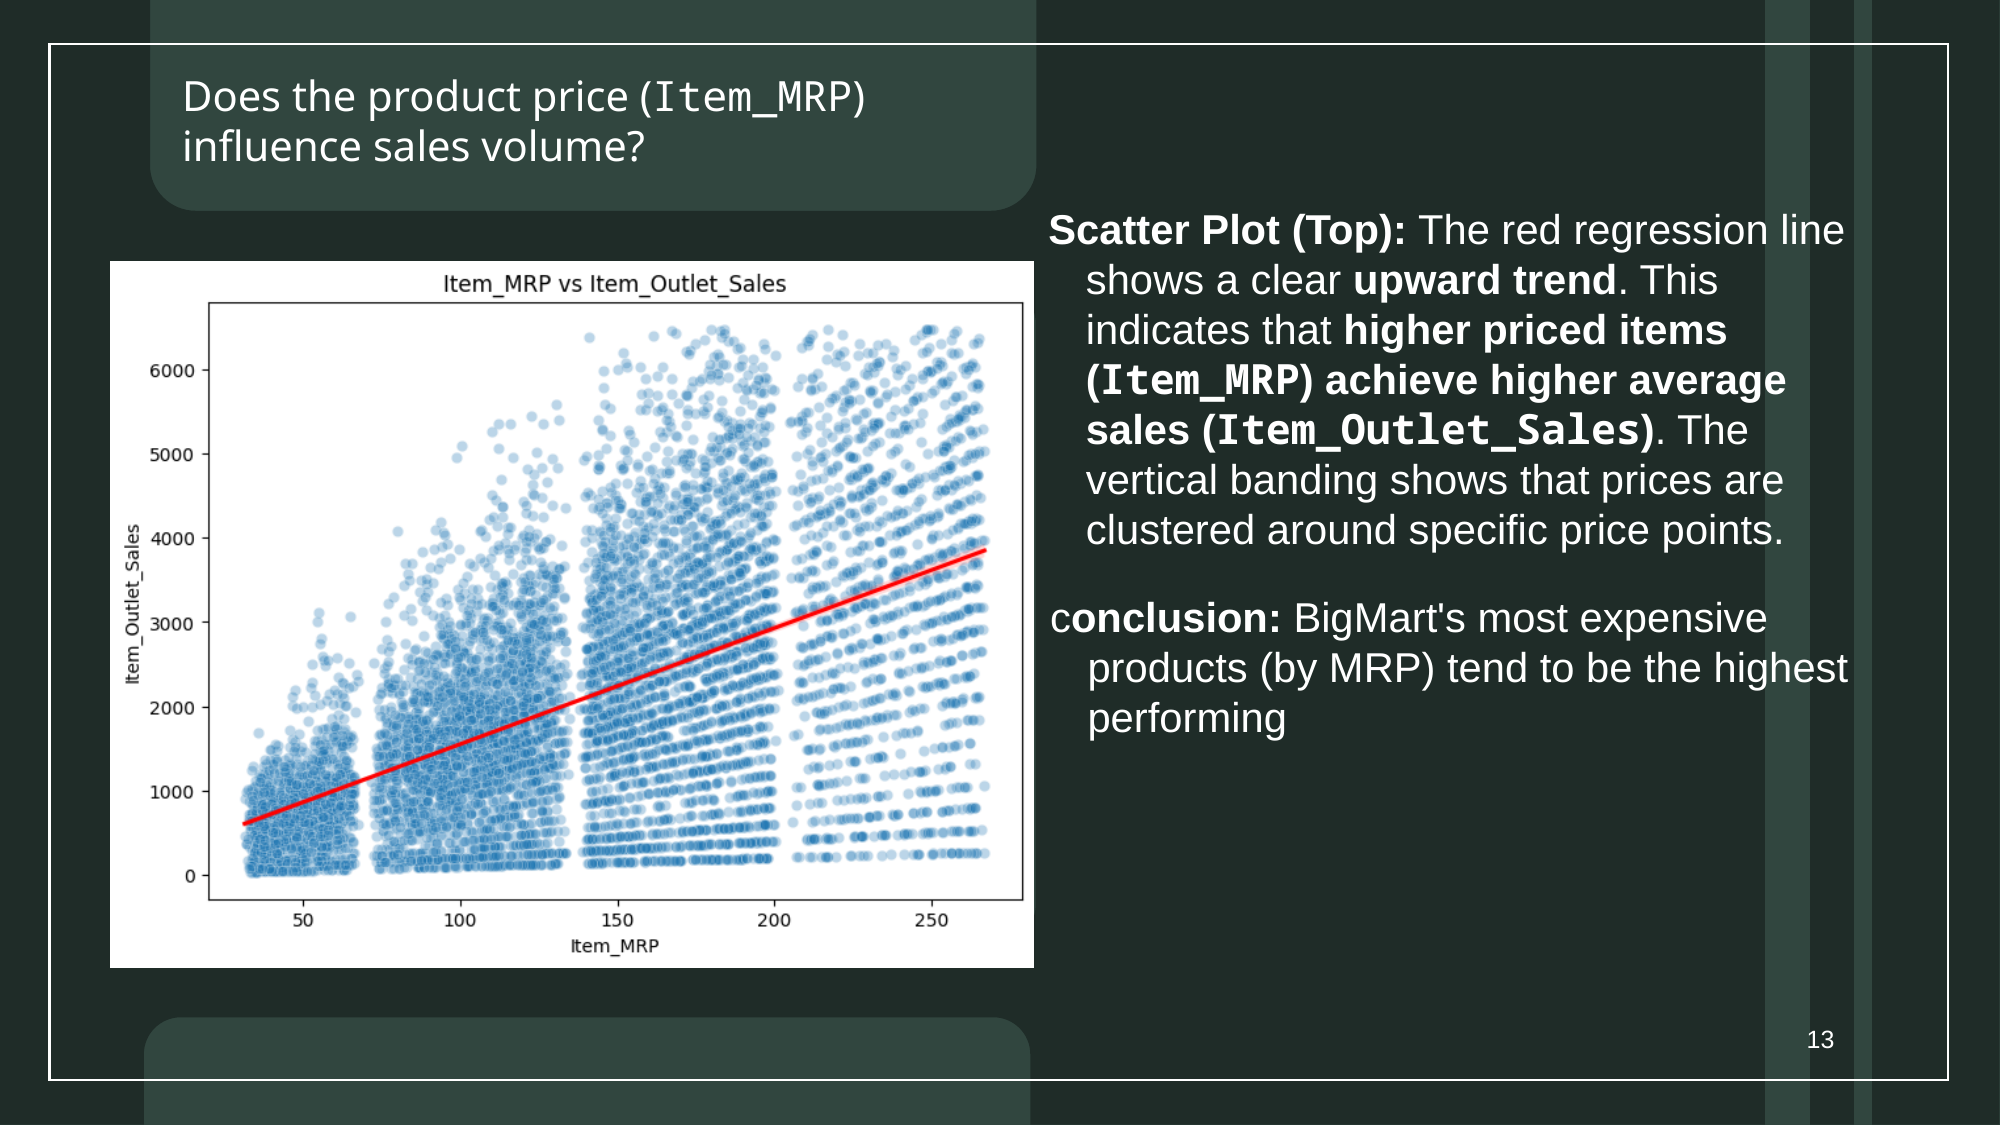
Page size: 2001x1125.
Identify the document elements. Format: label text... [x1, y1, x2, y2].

picture [110, 261, 1034, 968]
slide_number 13 [1791, 1008, 1931, 1068]
text_box conclusion: BigMart's most expensive products (by MRP) tend to be the highest performing [1035, 583, 1900, 935]
text_box Scatter Plot (Top): The red regression line shows a clear upward trend. This indicates that higher priced items (Item_MRP) achieve higher average sales (Item_Outlet_Sales). The vertical banding shows that prices are clustered around specific price points. [1033, 194, 1898, 547]
list Does the product price (Item_MRP) influence sales volume? [167, 61, 1032, 196]
